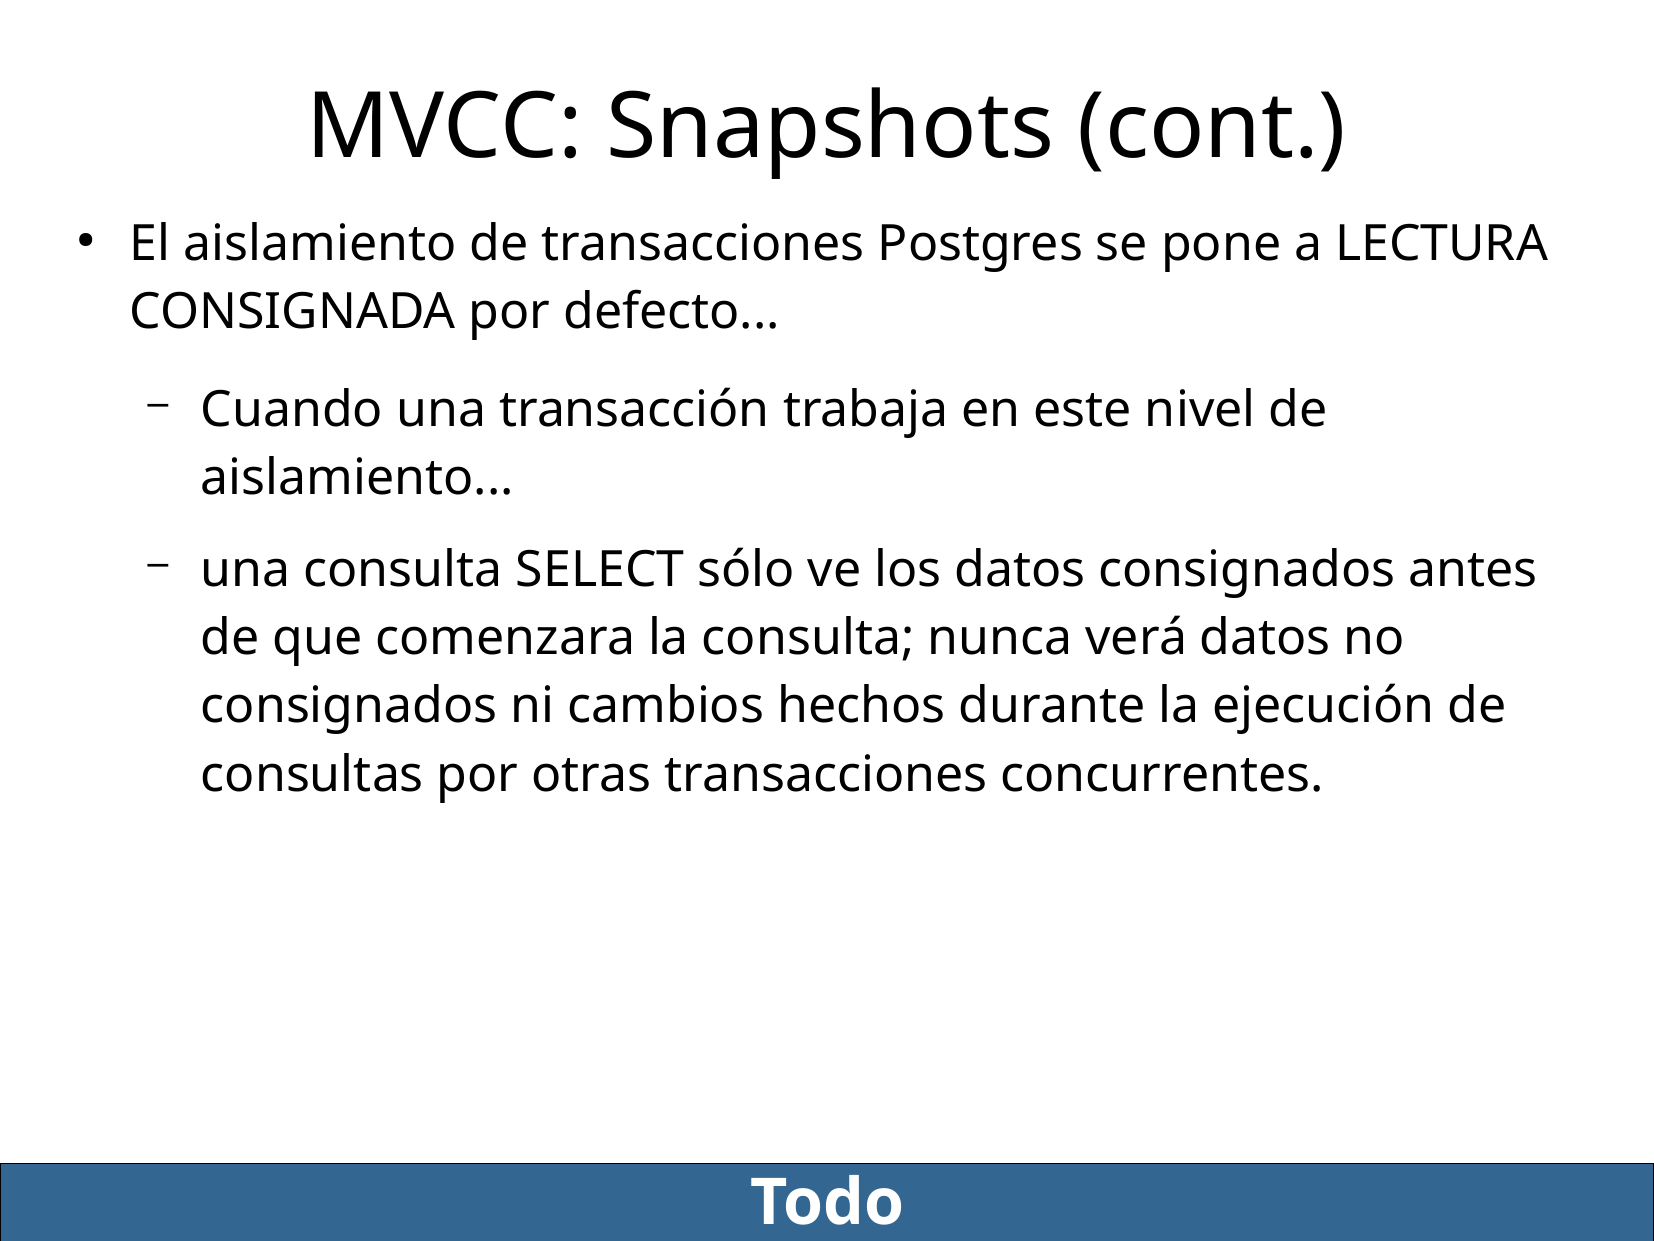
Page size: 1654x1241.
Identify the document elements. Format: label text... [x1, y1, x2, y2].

title MVCC: Snapshots (cont.) [82, 49, 1571, 196]
list El aislamiento de transacciones Postgres se pone a LECTURA CONSIGNADA por defecto... Cuando una transacción trabaja en este nivel de aislamiento... una consulta SELECT sólo ve los datos consignados antes de que comenzara la consulta; nunca verá datos no consignados ni cambios hechos durante la ejecución de consultas por otras transacciones concurrentes. [59, 206, 1595, 991]
